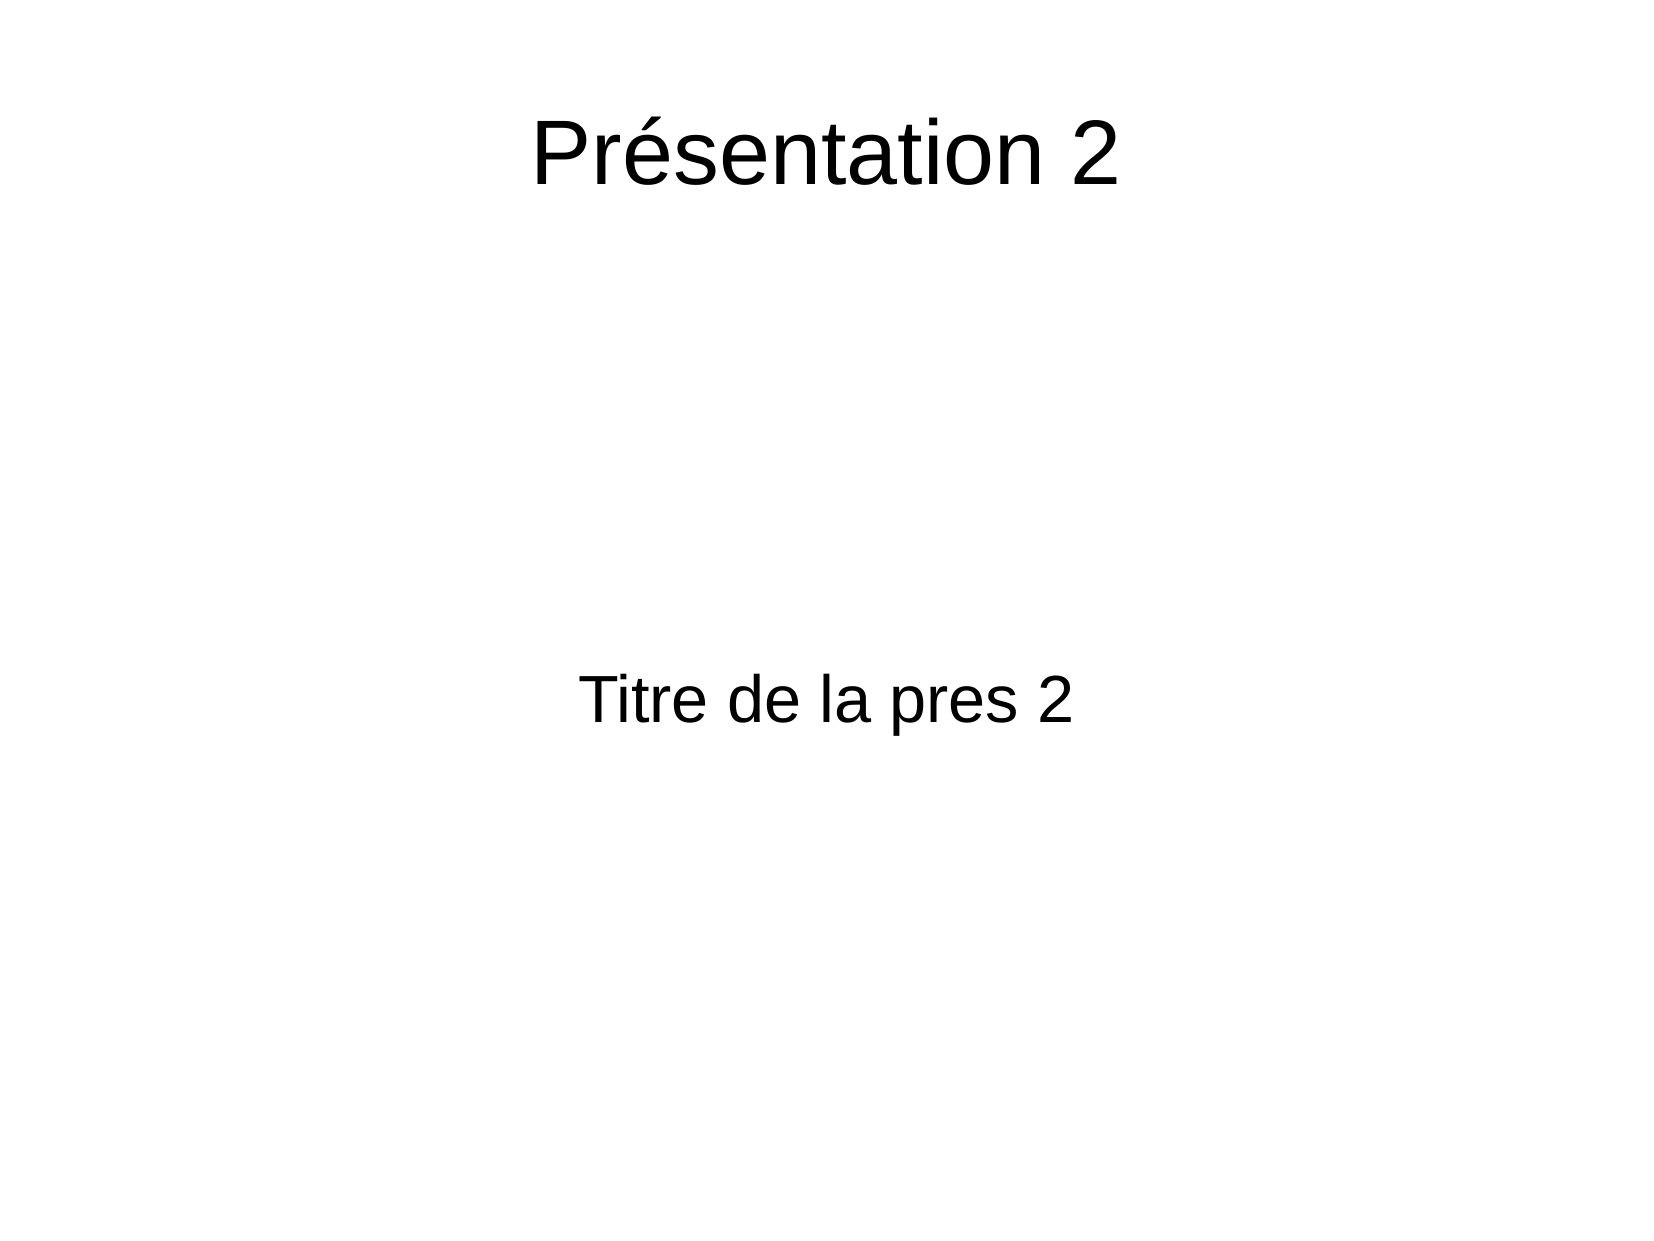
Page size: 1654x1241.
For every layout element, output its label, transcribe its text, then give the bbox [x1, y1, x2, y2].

subtitle Titre de la pres 2 [82, 297, 1571, 1102]
title Présentation 2 [82, 56, 1571, 250]
